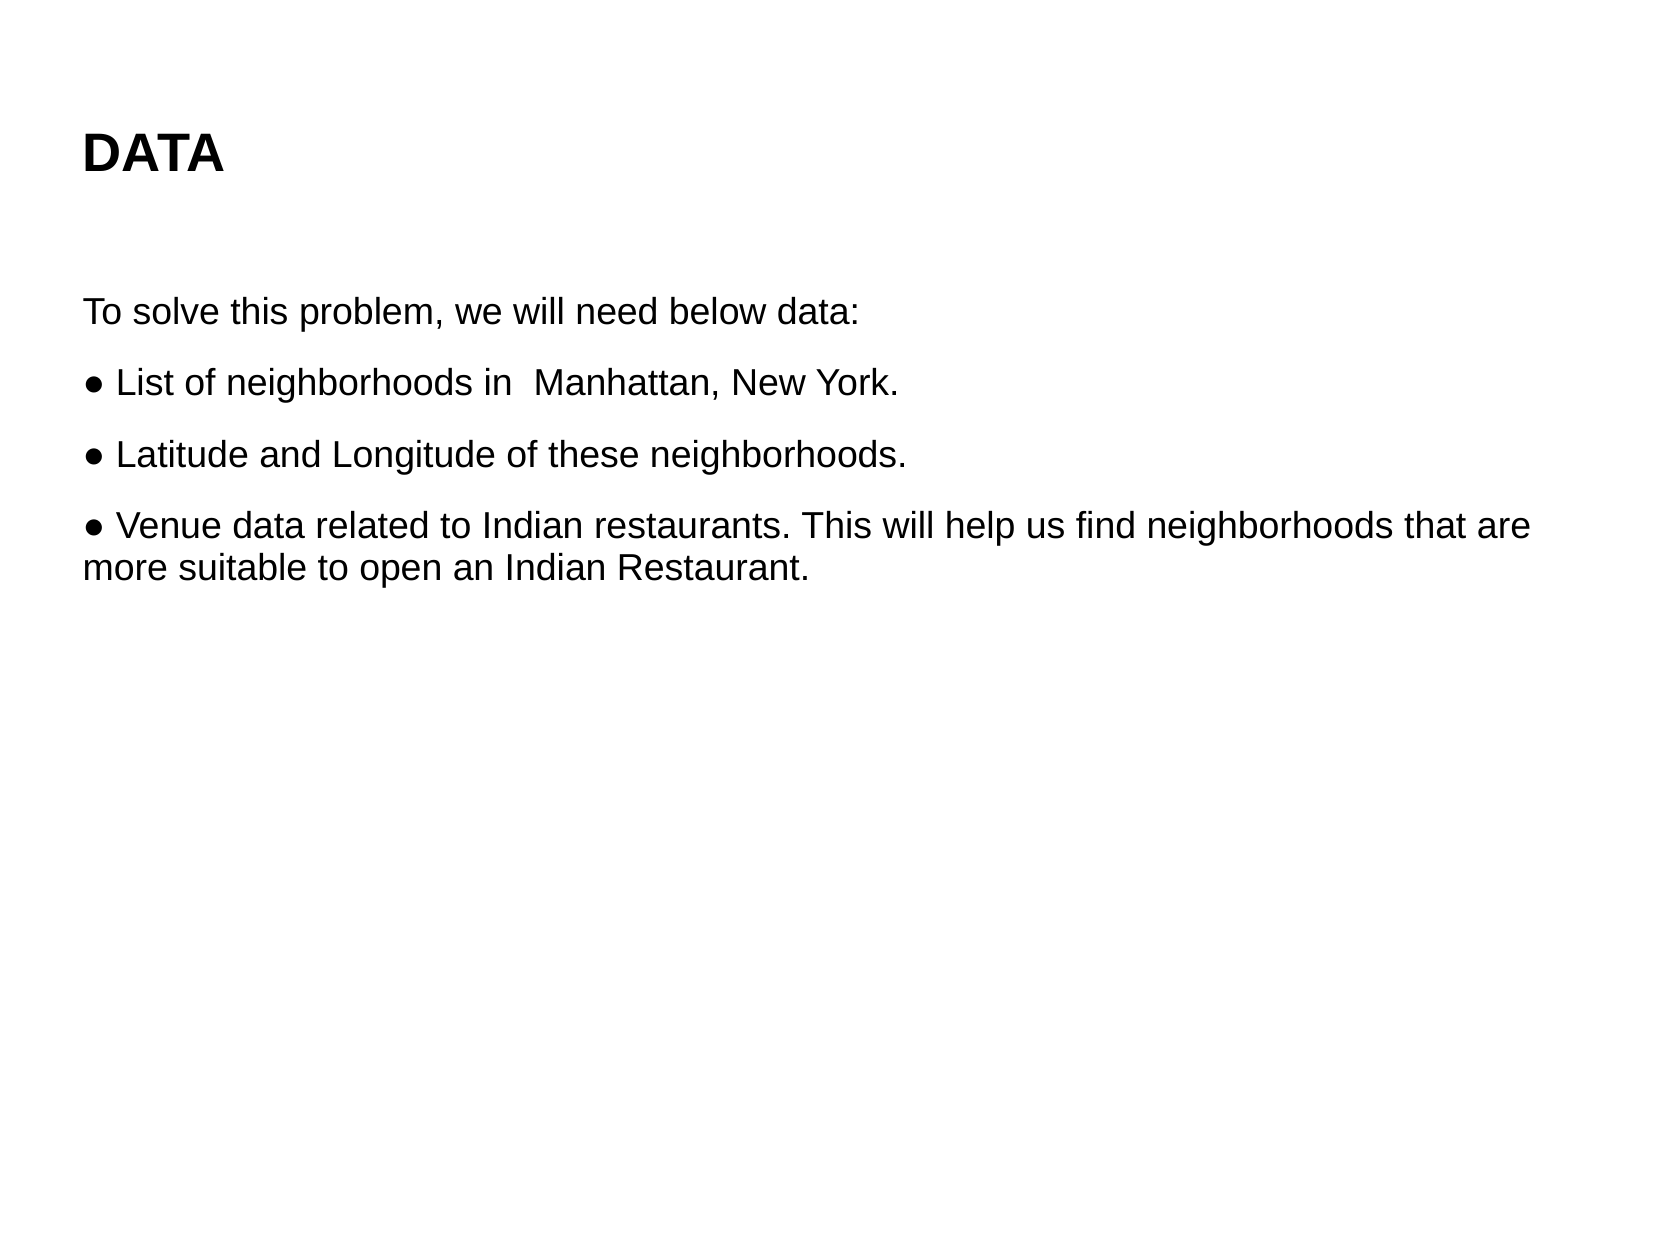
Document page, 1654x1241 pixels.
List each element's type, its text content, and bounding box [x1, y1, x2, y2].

list To solve this problem, we will need below data: ● List of neighborhoods in Manhattan, New York. ● Latitude and Longitude of these neighborhoods. ● Venue data related to Indian restaurants. This will help us find neighborhoods that are more suitable to open an Indian Restaurant. [82, 290, 1571, 1109]
title DATA [82, 49, 1571, 257]
